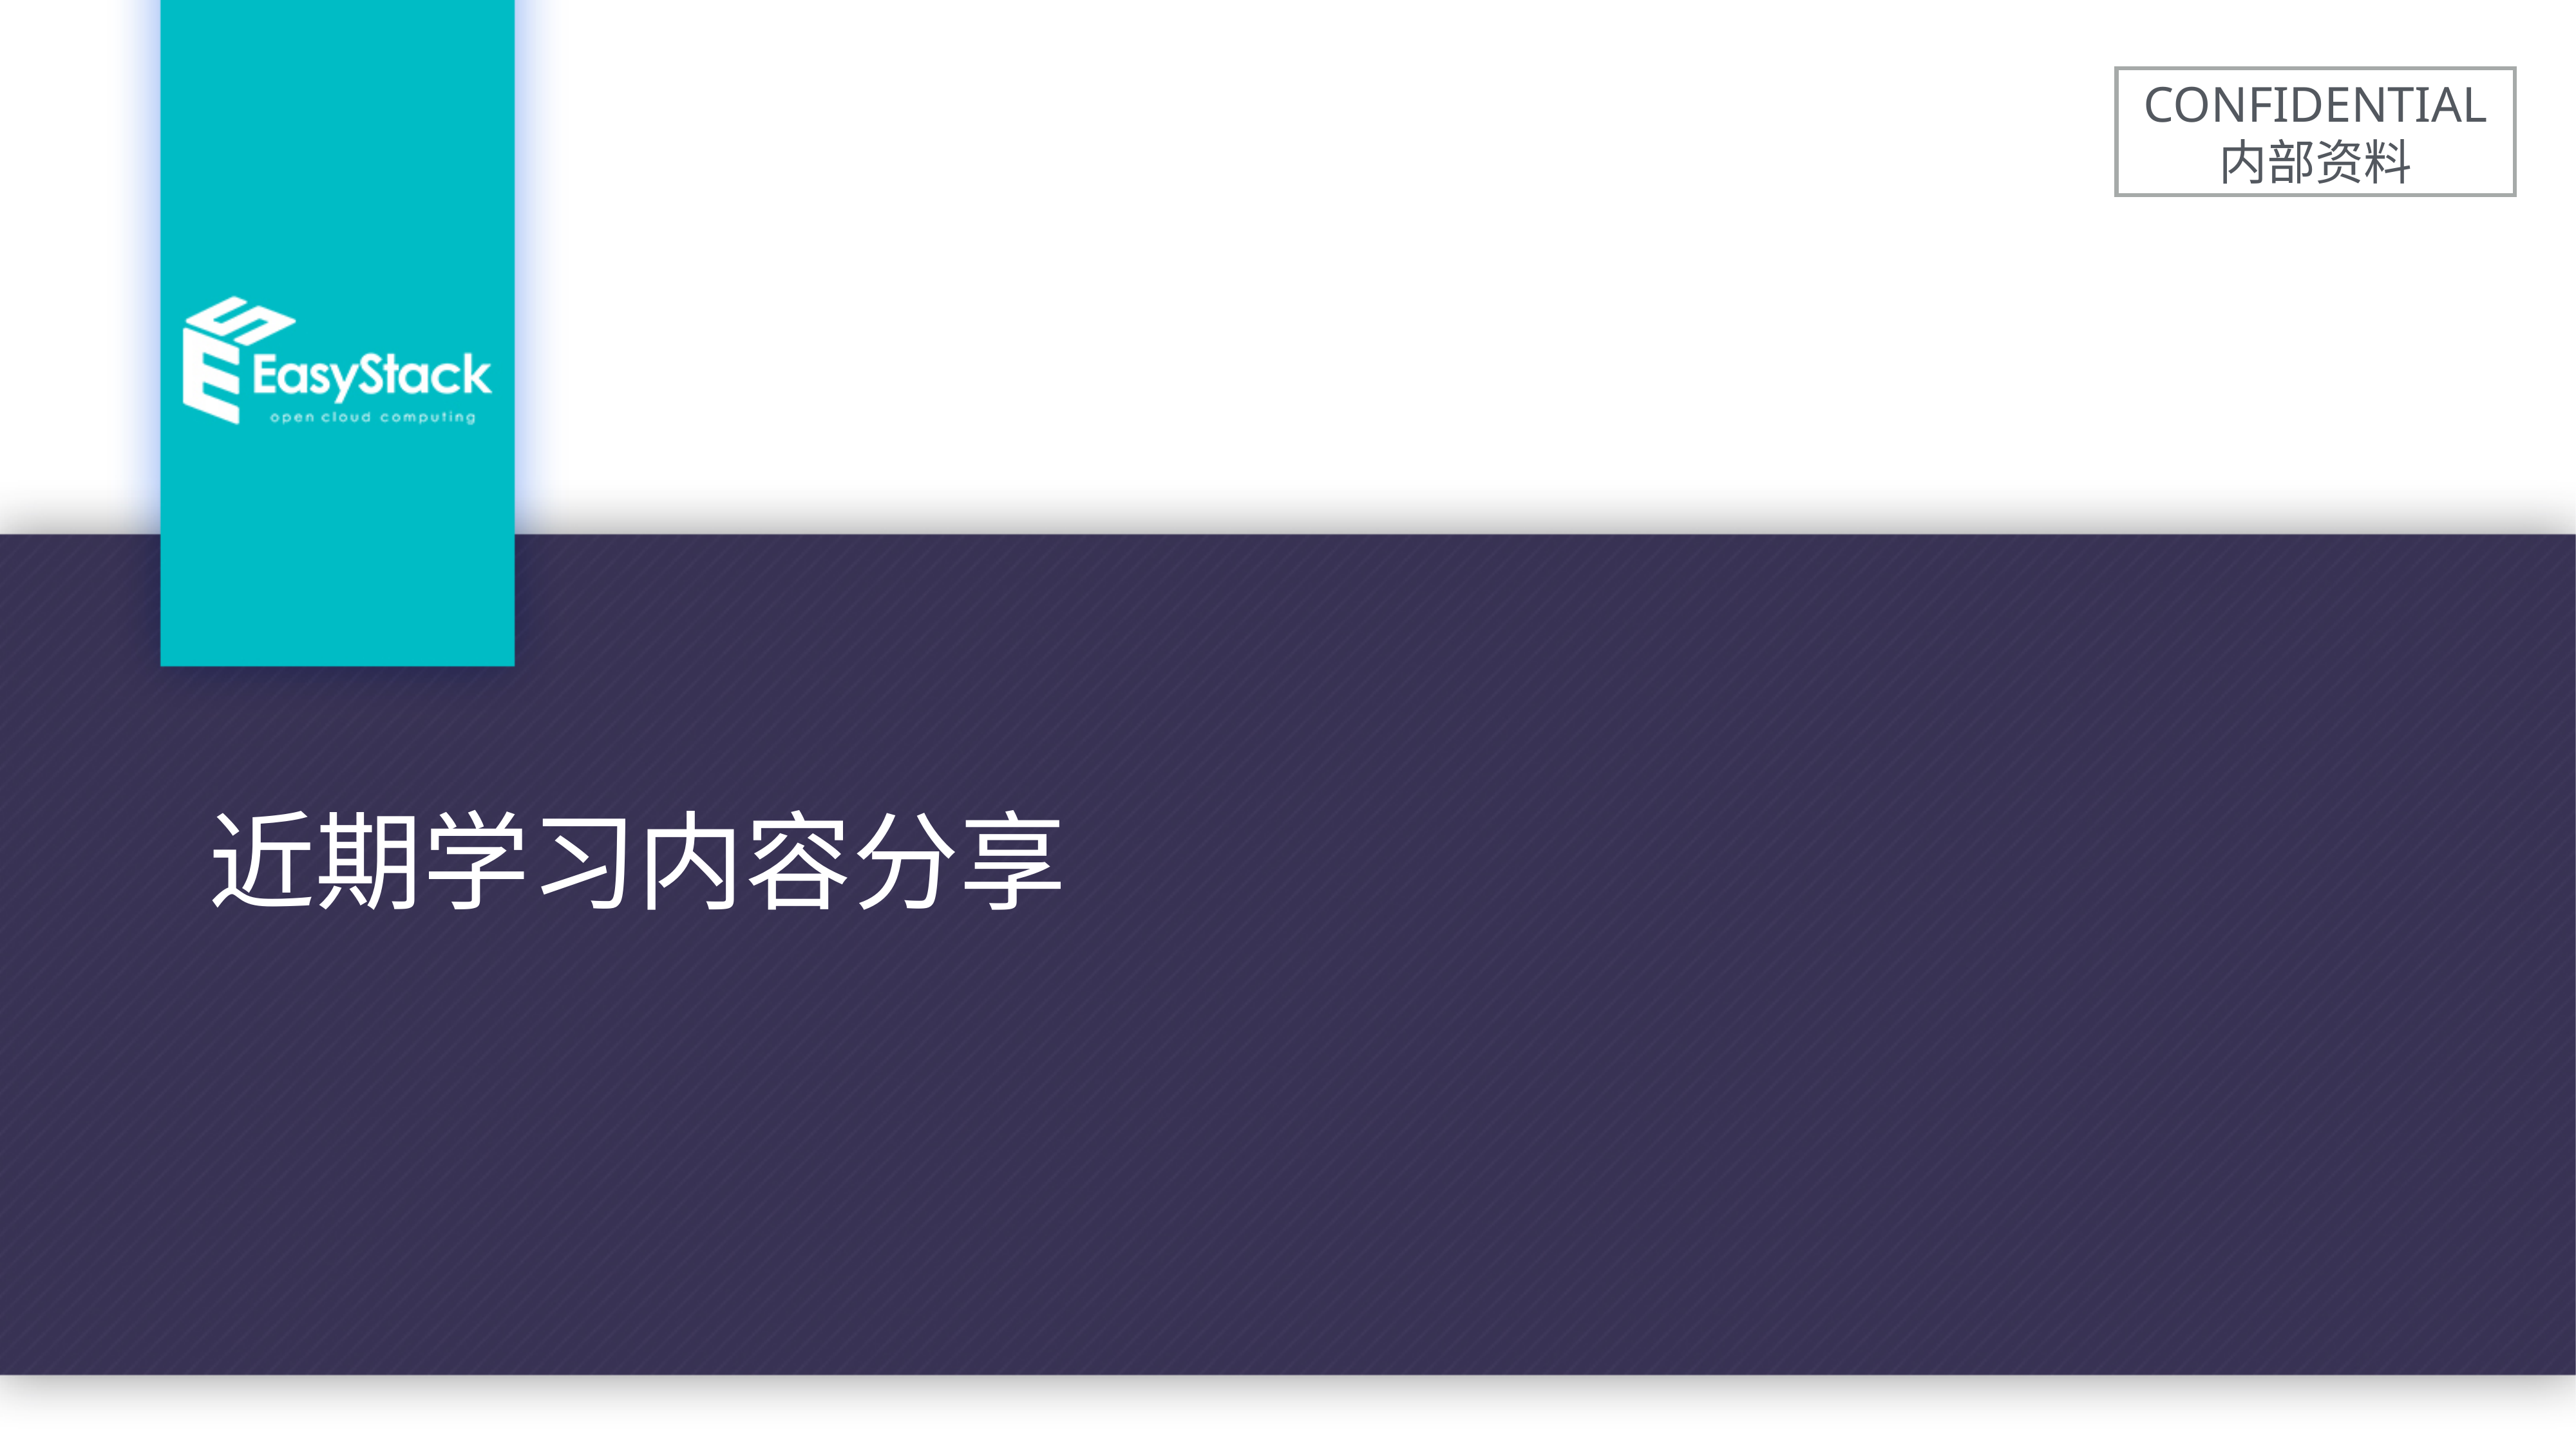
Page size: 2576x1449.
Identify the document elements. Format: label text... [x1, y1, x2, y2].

text_box 近期学习内容分享 [202, 788, 2407, 918]
picture [0, 0, 2576, 1449]
